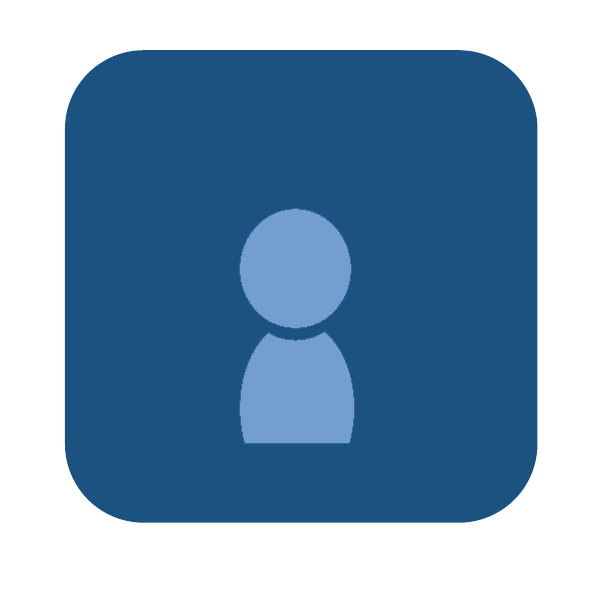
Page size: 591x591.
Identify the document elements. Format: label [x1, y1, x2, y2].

text_box [64, 50, 538, 523]
